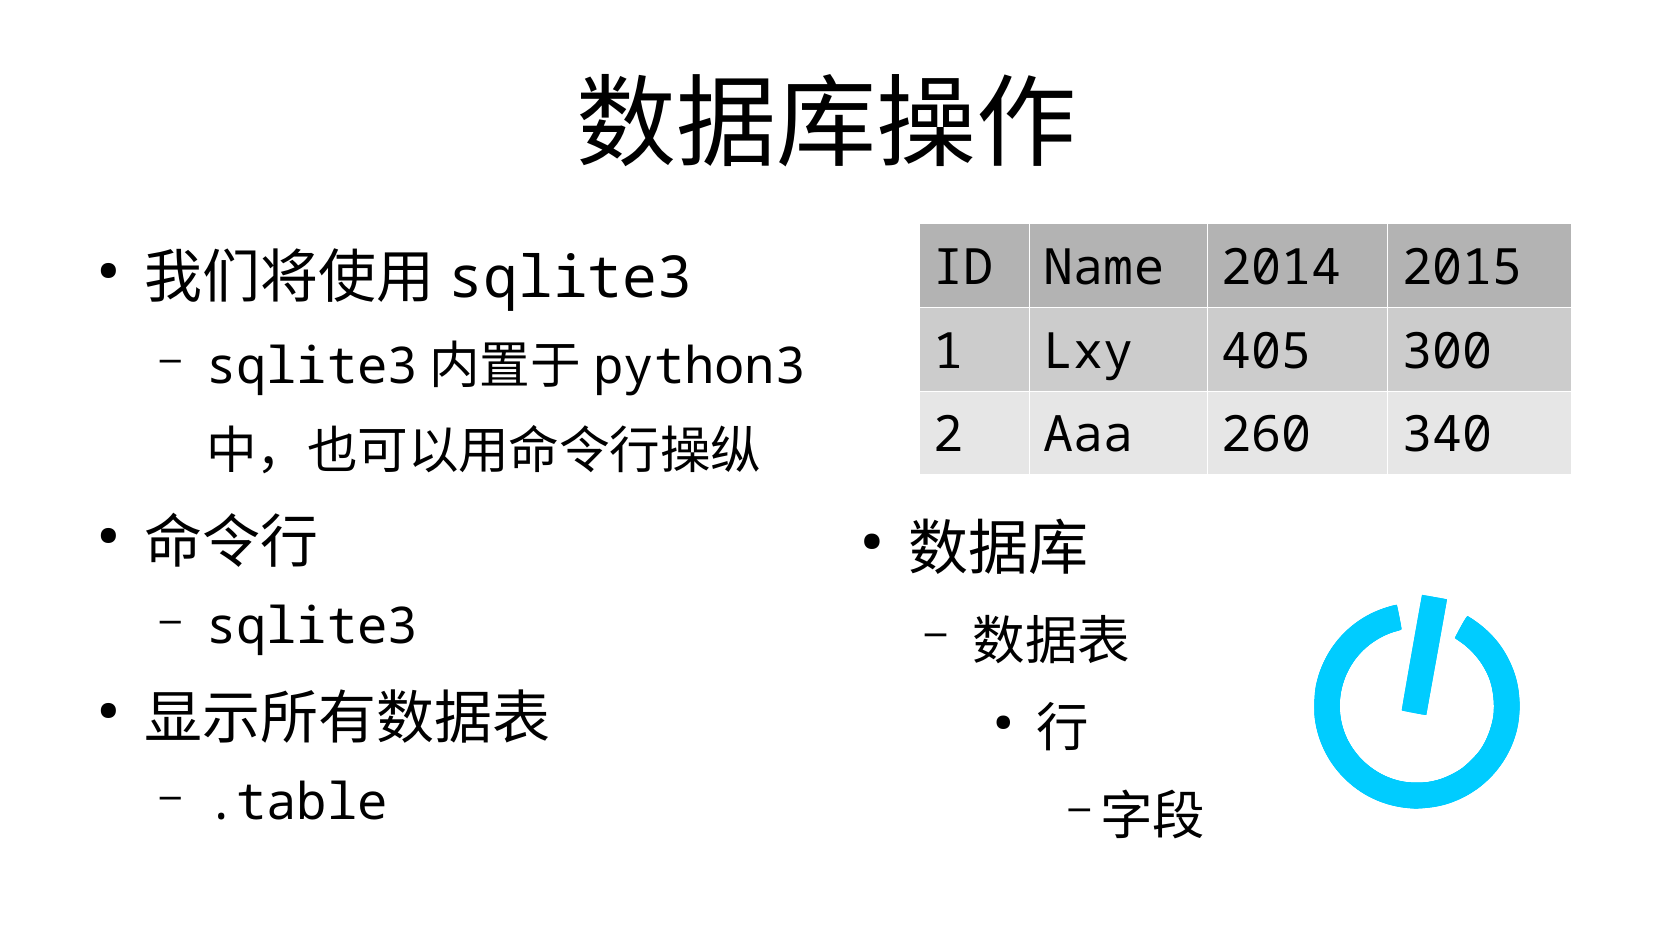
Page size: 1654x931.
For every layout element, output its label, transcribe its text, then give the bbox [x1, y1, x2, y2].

table_cell Lxy [1030, 308, 1207, 391]
table_cell 340 [1388, 392, 1571, 474]
table_header 2015 [1388, 224, 1571, 307]
table_cell Aaa [1030, 392, 1207, 474]
table_cell 405 [1208, 308, 1387, 391]
table_cell 260 [1208, 392, 1387, 474]
list 数据库 数据表 行 字段 [845, 217, 1572, 851]
table_header Name [1030, 224, 1207, 307]
table_cell 1 [920, 308, 1029, 391]
title 数据库操作 [82, 37, 1571, 193]
table_header 2014 [1208, 224, 1387, 307]
table_header ID [920, 224, 1029, 307]
table_cell 300 [1388, 308, 1571, 391]
list 我们将使用sqlite3 sqlite3内置于python3中，也可以用命令行操纵 命令行 sqlite3 显示所有数据表 .table [82, 217, 809, 898]
table_cell 2 [920, 392, 1029, 474]
